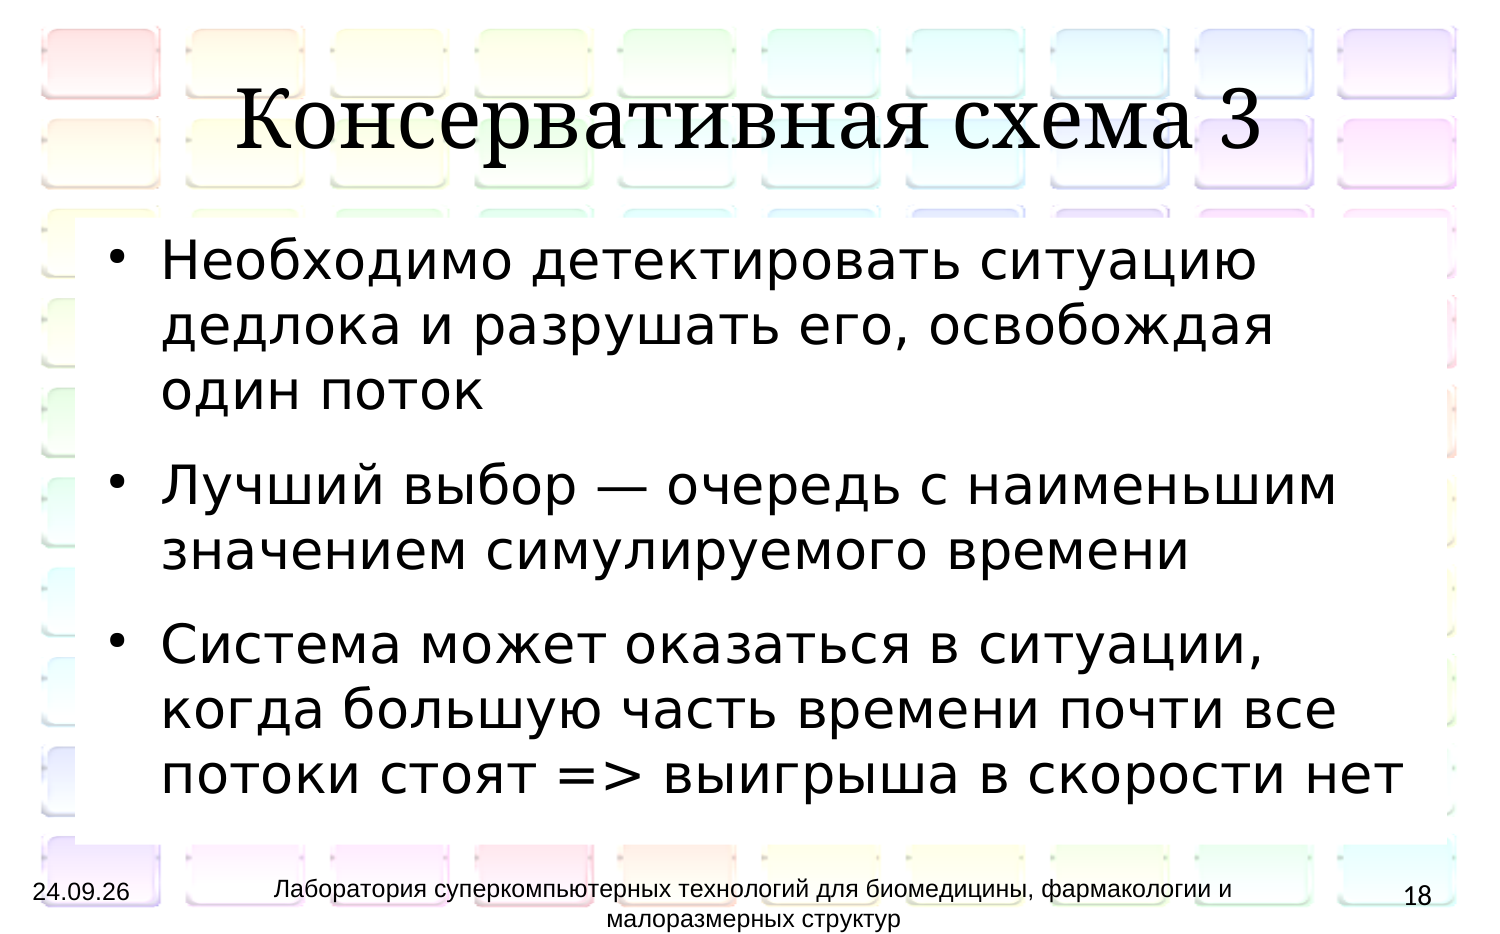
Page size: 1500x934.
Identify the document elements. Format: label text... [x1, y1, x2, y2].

text_box 14.04.14 [17, 868, 184, 918]
list Необходимо детектировать ситуацию дедлока и разрушать его, освобождая один поток Лучший выбор — очередь с наименьшим значением симулируемого времени Система может оказаться в ситуации, когда большую часть времени почти все потоки стоят => выигрыша в скорости нет [75, 217, 1447, 845]
text_box Лаборатория суперкомпьютерных технологий для биомедицины, фармакологии и малоразмерных структур [171, 864, 1338, 915]
title Консервативная схема 3 [75, 37, 1426, 193]
picture [0, 0, 1500, 934]
text_box <номер> [1387, 868, 1473, 918]
